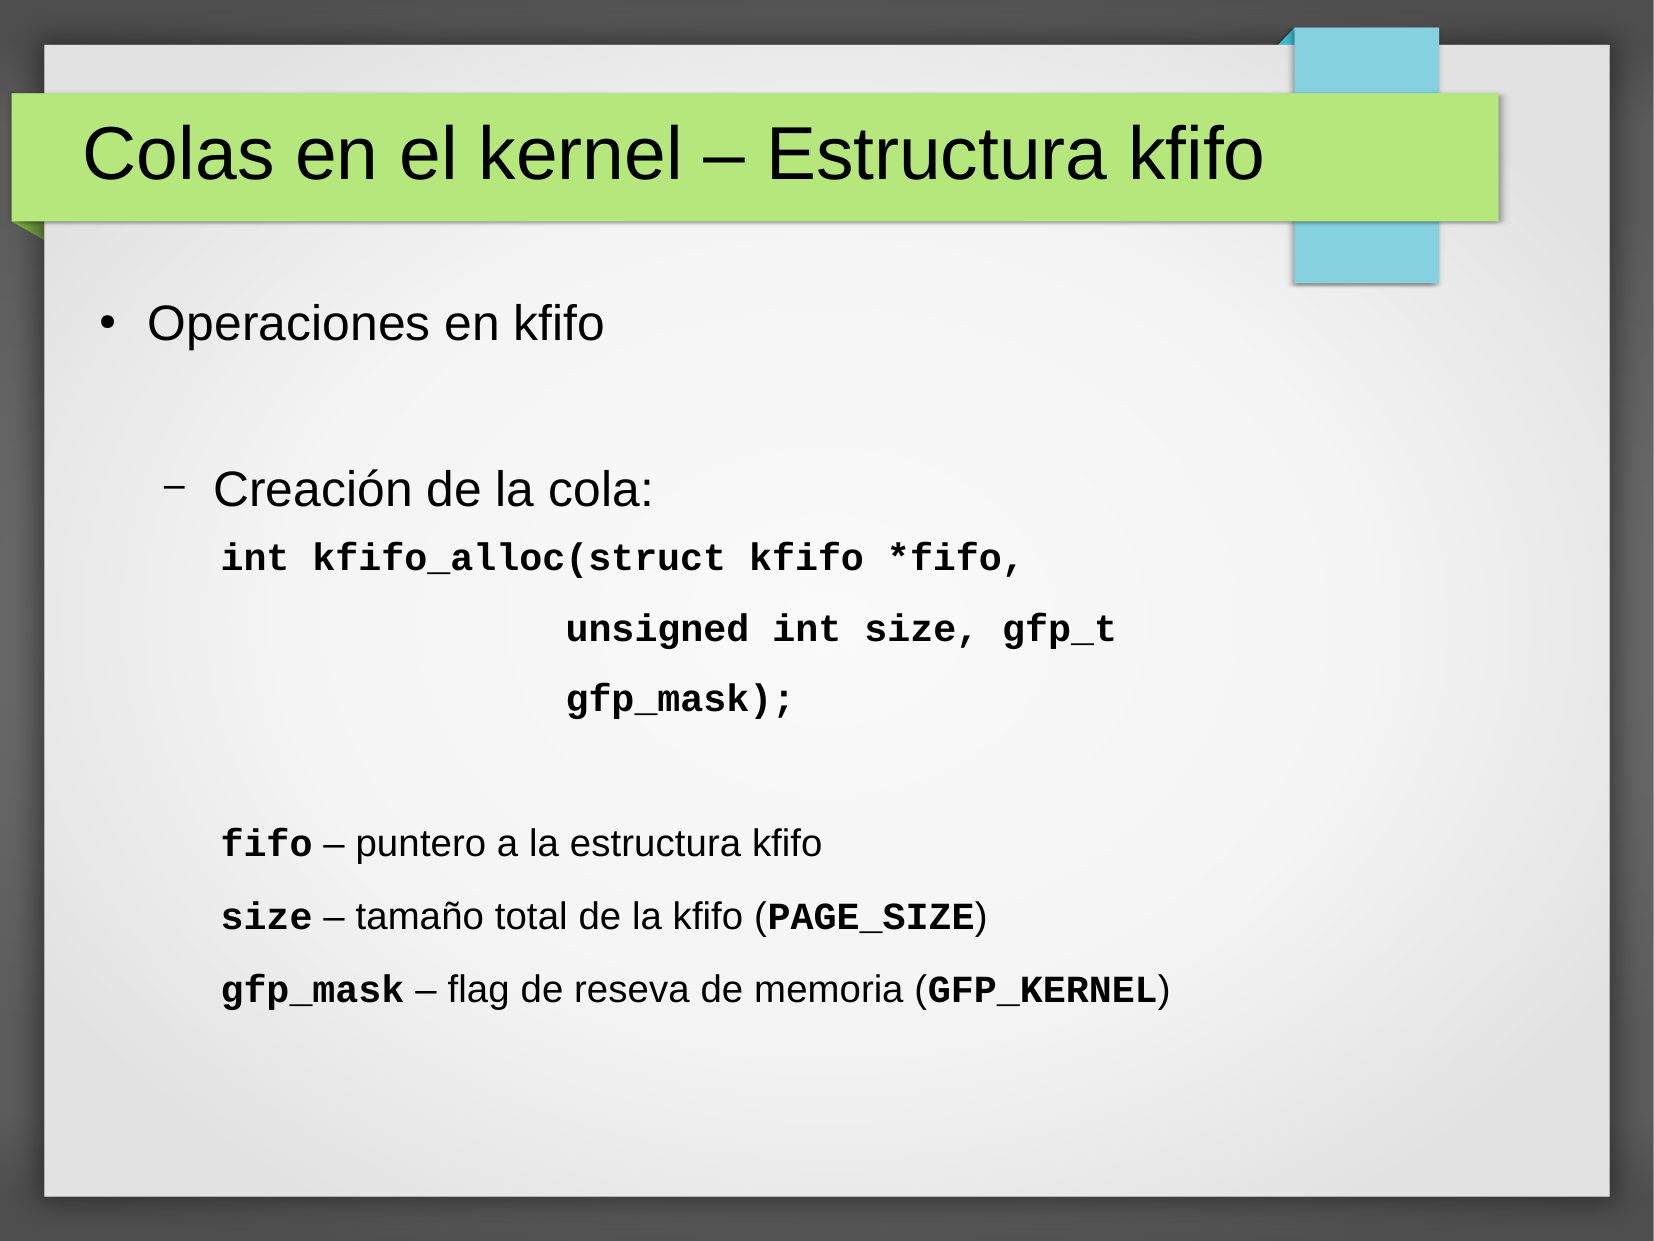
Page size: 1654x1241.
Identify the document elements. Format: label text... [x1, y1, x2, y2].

title Colas en el kernel – Estructura kfifo [82, 69, 1465, 238]
picture [0, 0, 1654, 1241]
list Operaciones en kfifo Creación de la cola: int kfifo_alloc(struct kfifo *fifo, unsigned int size, gfp_t gfp_mask); fifo – puntero a la estructura kfifo size – tamaño total de la kfifo (PAGE_SIZE) gfp_mask – flag de reseva de memoria (GFP_KERNEL) [82, 295, 1571, 1015]
